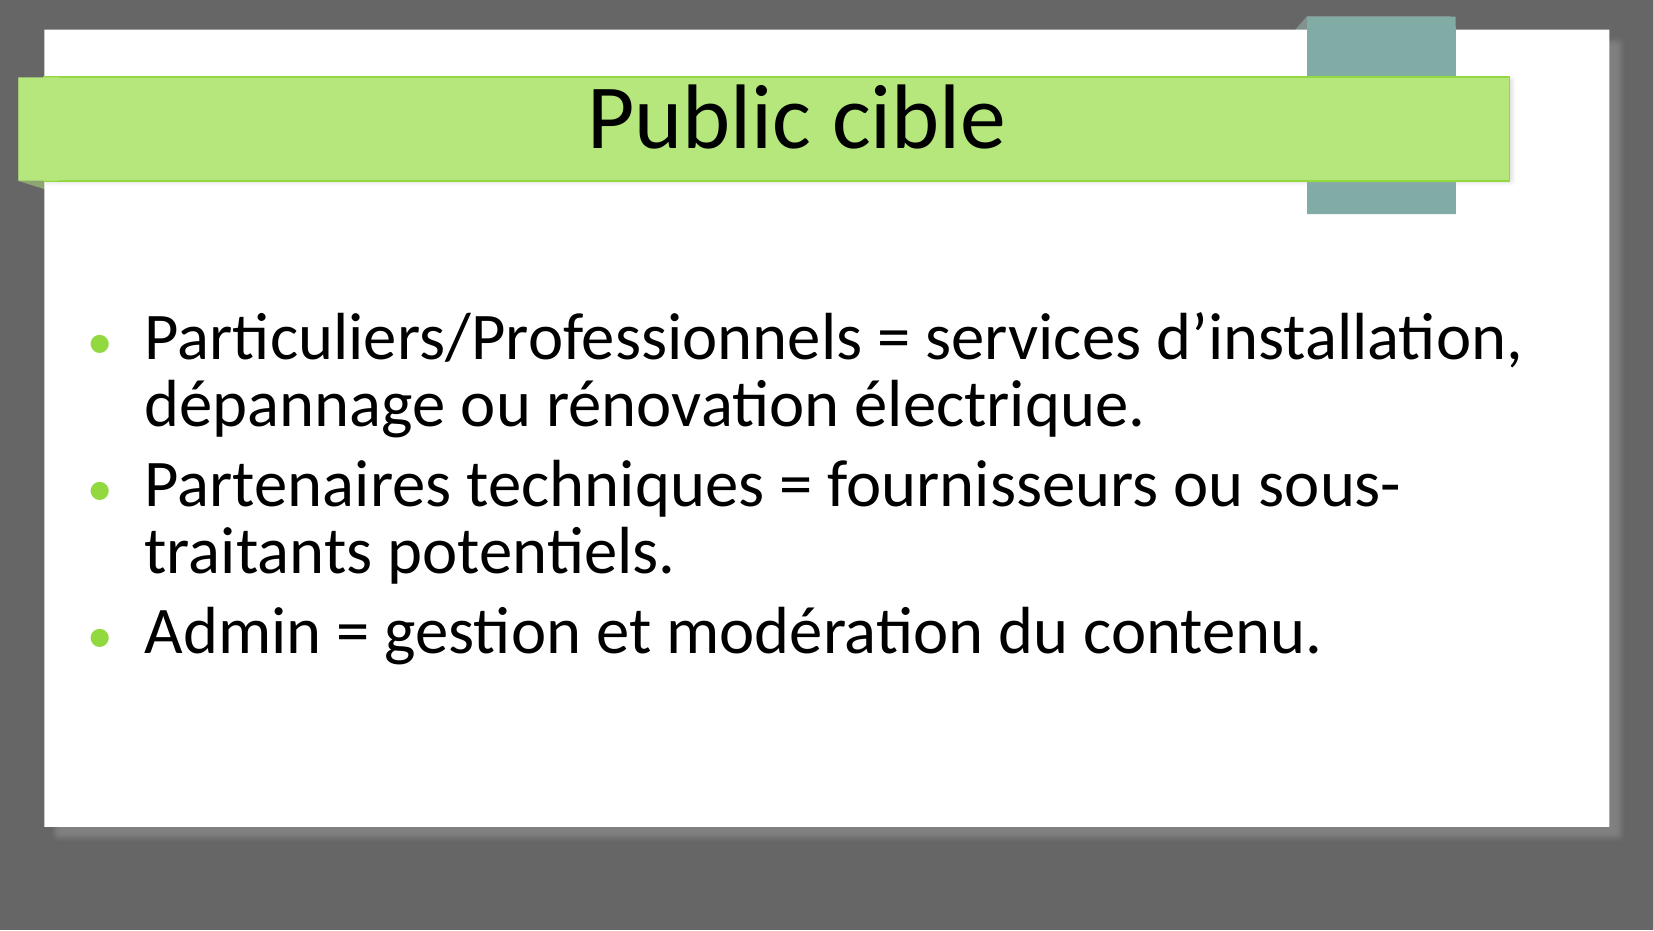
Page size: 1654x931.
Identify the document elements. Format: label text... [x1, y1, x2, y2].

title Public cible [88, 73, 1506, 178]
list Particuliers/Professionnels = services d’installation, dépannage ou rénovation électrique. Partenaires techniques = fournisseurs ou sous-traitants potentiels. Admin = gestion et modération du contenu. [88, 221, 1565, 813]
